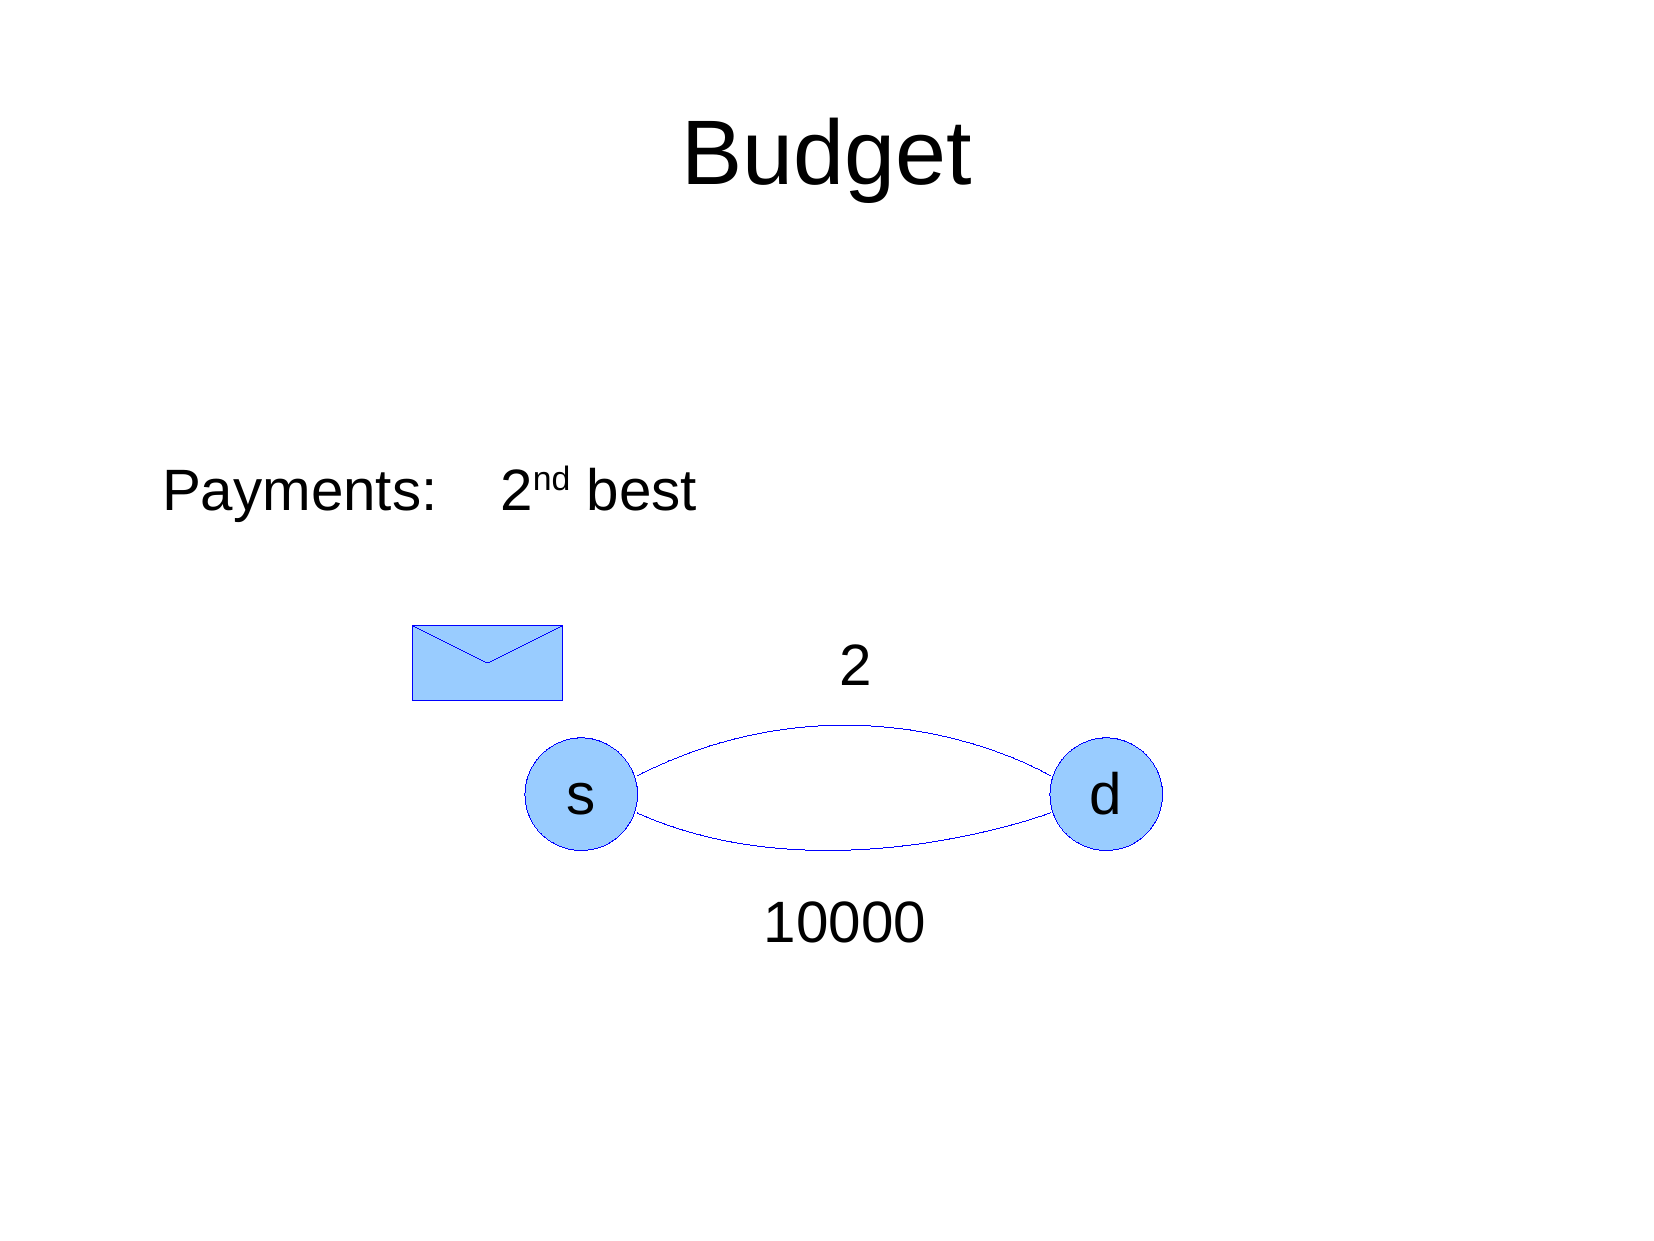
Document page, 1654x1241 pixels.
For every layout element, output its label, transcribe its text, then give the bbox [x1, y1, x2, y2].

text_box Payments: [75, 450, 526, 713]
text_box 10000 [712, 882, 978, 963]
text_box s [524, 737, 638, 851]
title Budget [82, 56, 1571, 250]
text_box 2nd best [410, 450, 788, 533]
text_box d [1049, 737, 1163, 851]
text_box 2 [825, 625, 884, 706]
text_box [526, 625, 563, 701]
